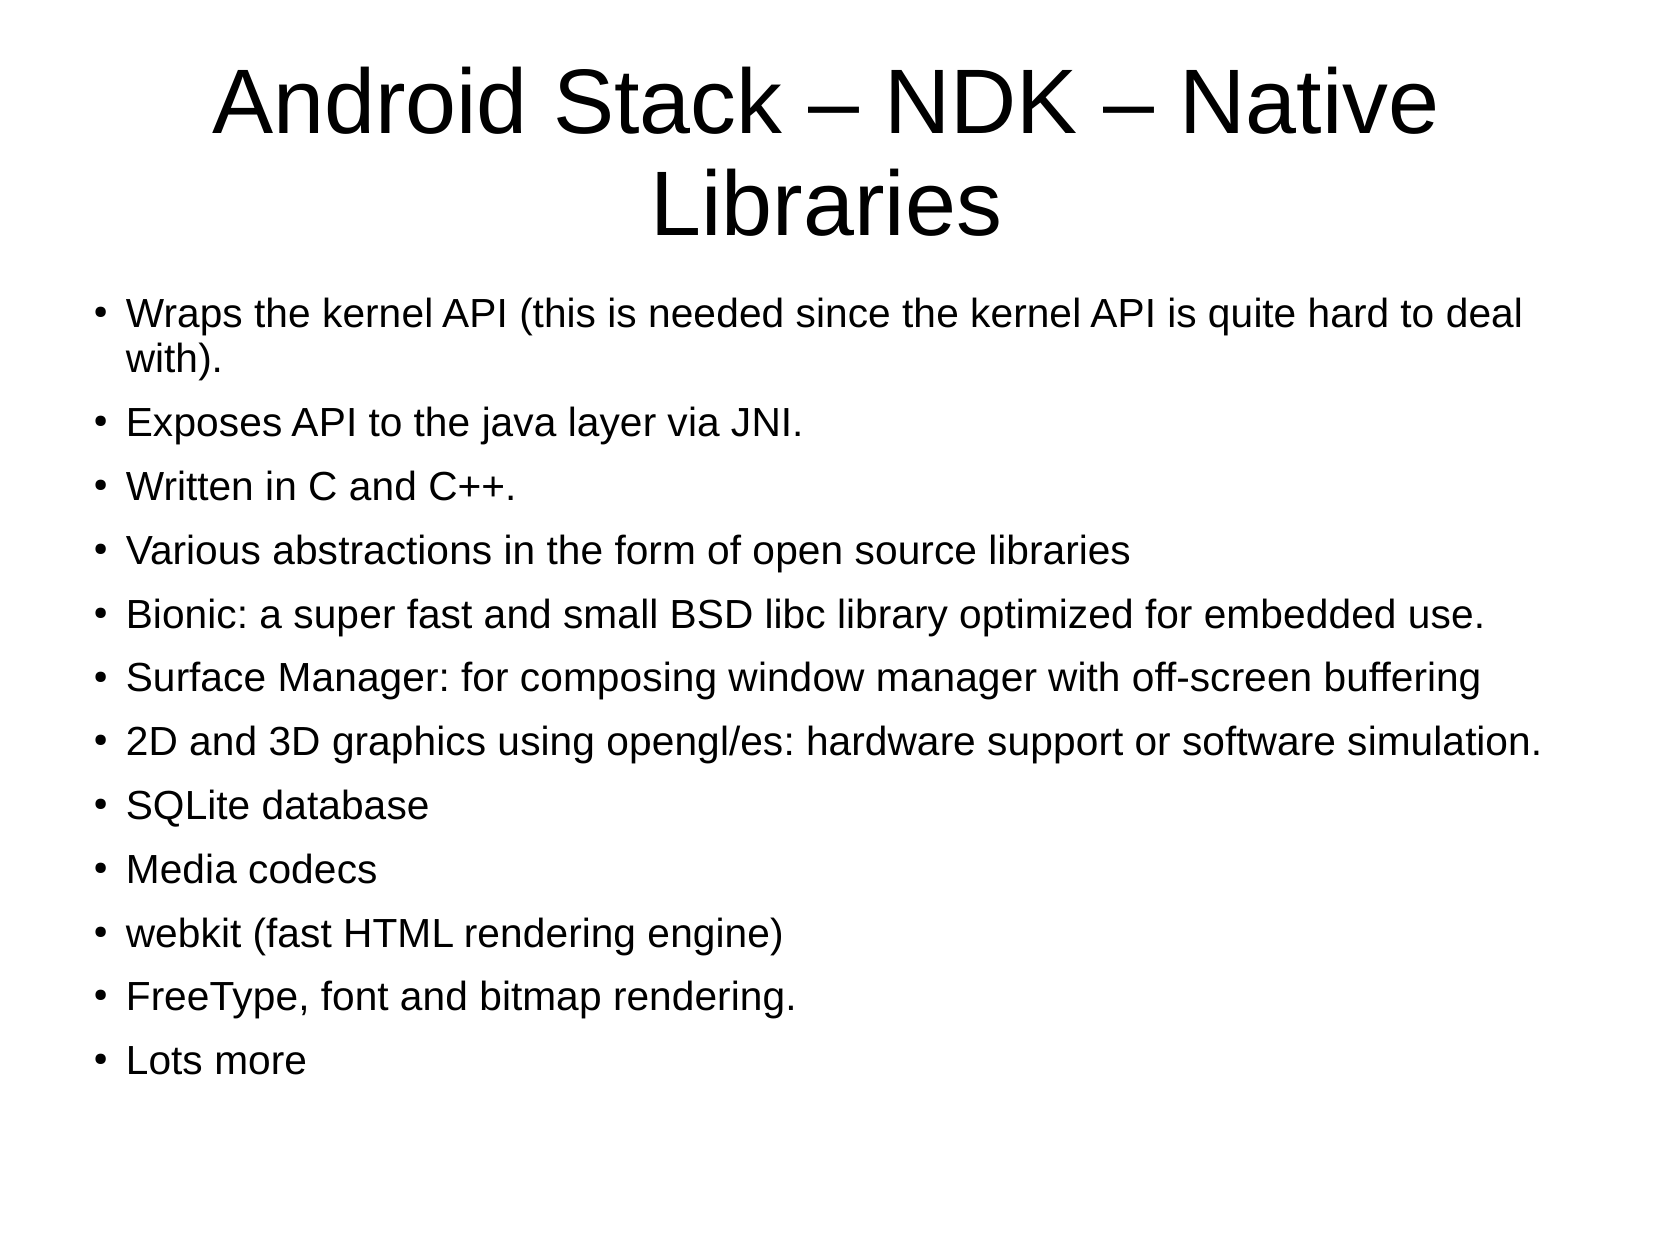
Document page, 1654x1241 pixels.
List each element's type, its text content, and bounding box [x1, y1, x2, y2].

list Wraps the kernel API (this is needed since the kernel API is quite hard to deal with). Exposes API to the java layer via JNI. Written in C and C++. Various abstractions in the form of open source libraries Bionic: a super fast and small BSD libc library optimized for embedded use. Surface Manager: for composing window manager with off-screen buffering 2D and 3D graphics using opengl/es: hardware support or software simulation. SQLite database Media codecs webkit (fast HTML rendering engine) FreeType, font and bitmap rendering. Lots more [82, 290, 1571, 1109]
title Android Stack – NDK – Native Libraries [82, 49, 1571, 257]
